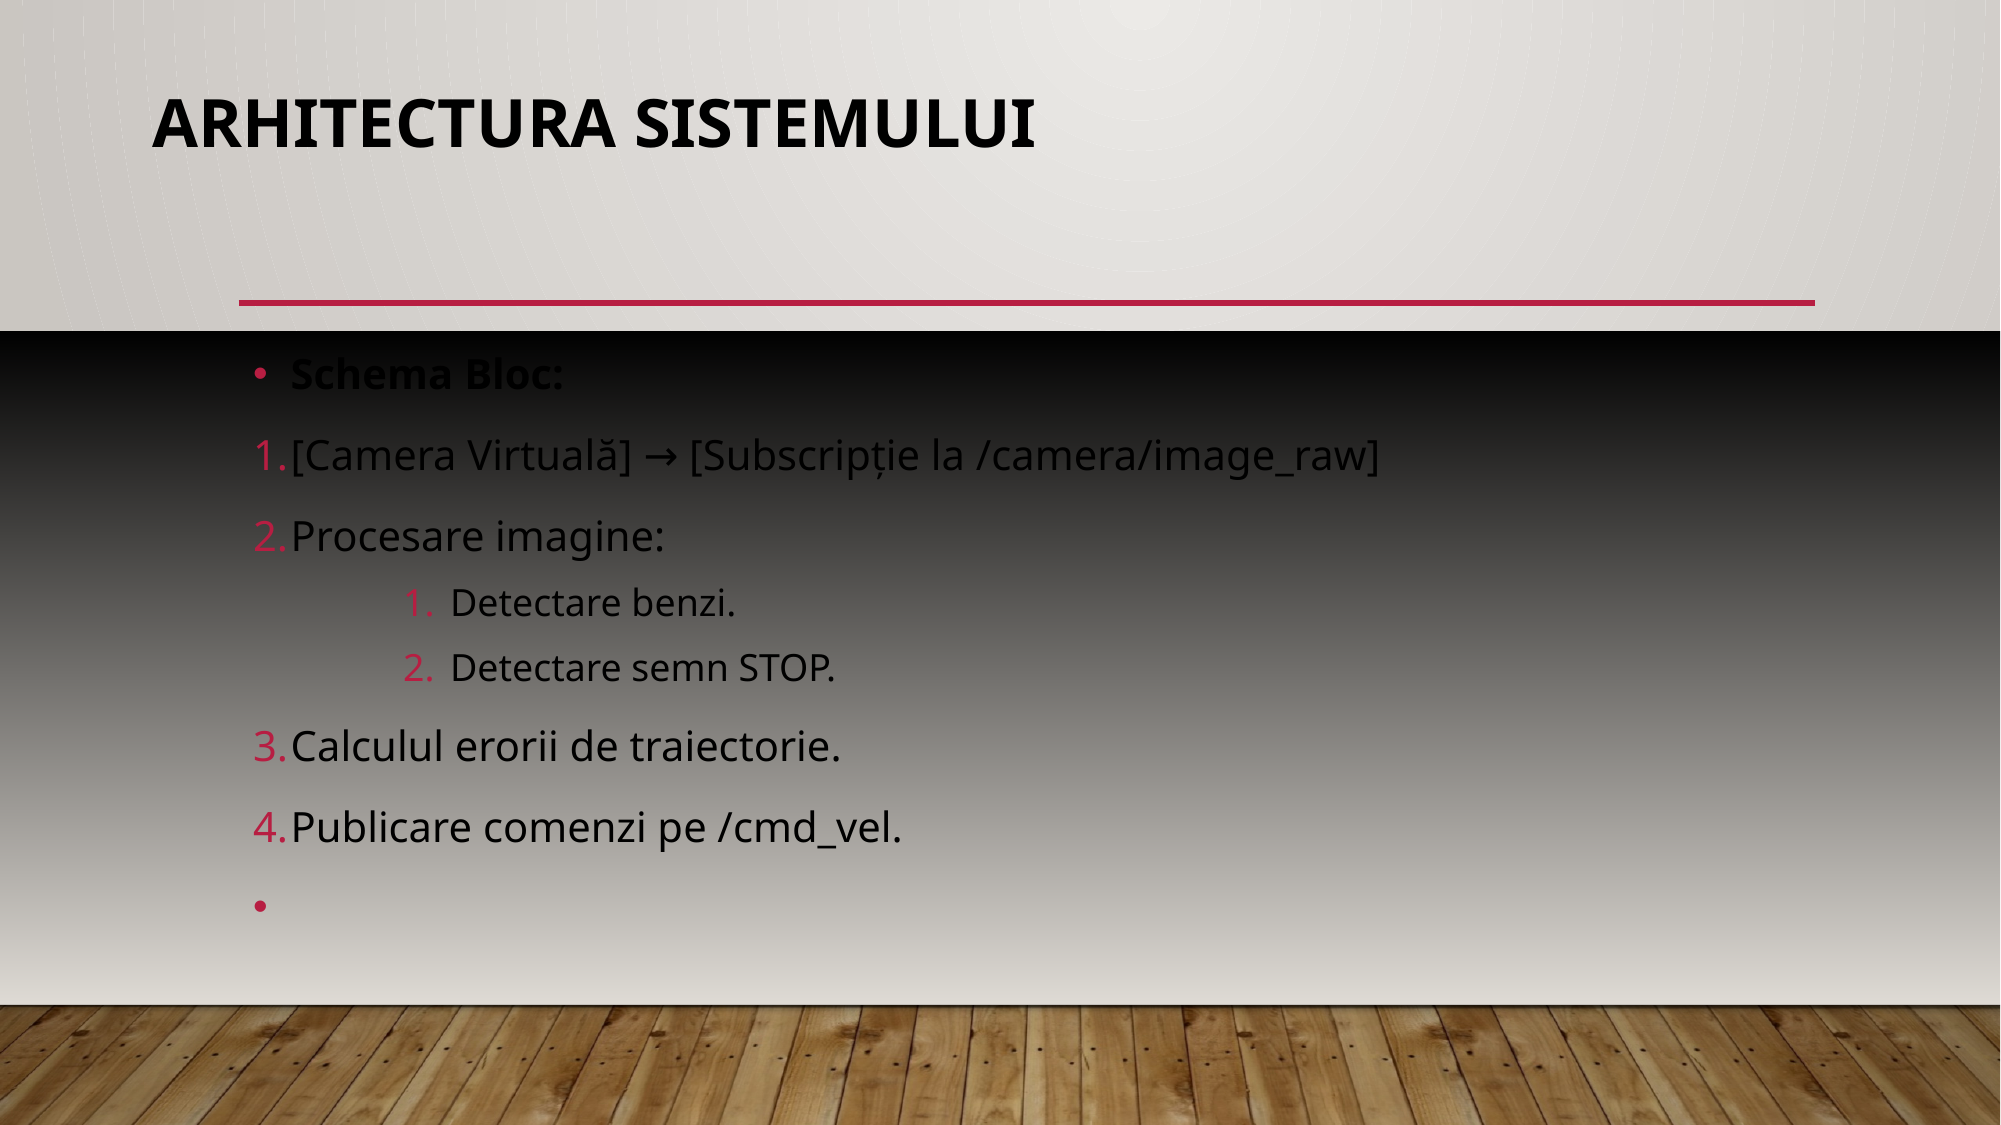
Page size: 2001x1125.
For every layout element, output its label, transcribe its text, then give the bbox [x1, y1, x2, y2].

title Arhitectura Sistemului [137, 82, 1863, 300]
list Schema Bloc: [Camera Virtuală] → [Subscripție la /camera/image_raw] Procesare imagine: Detectare benzi. Detectare semn STOP. Calculul erorii de traiectorie. Publicare comenzi pe /cmd_vel. [238, 330, 1814, 897]
